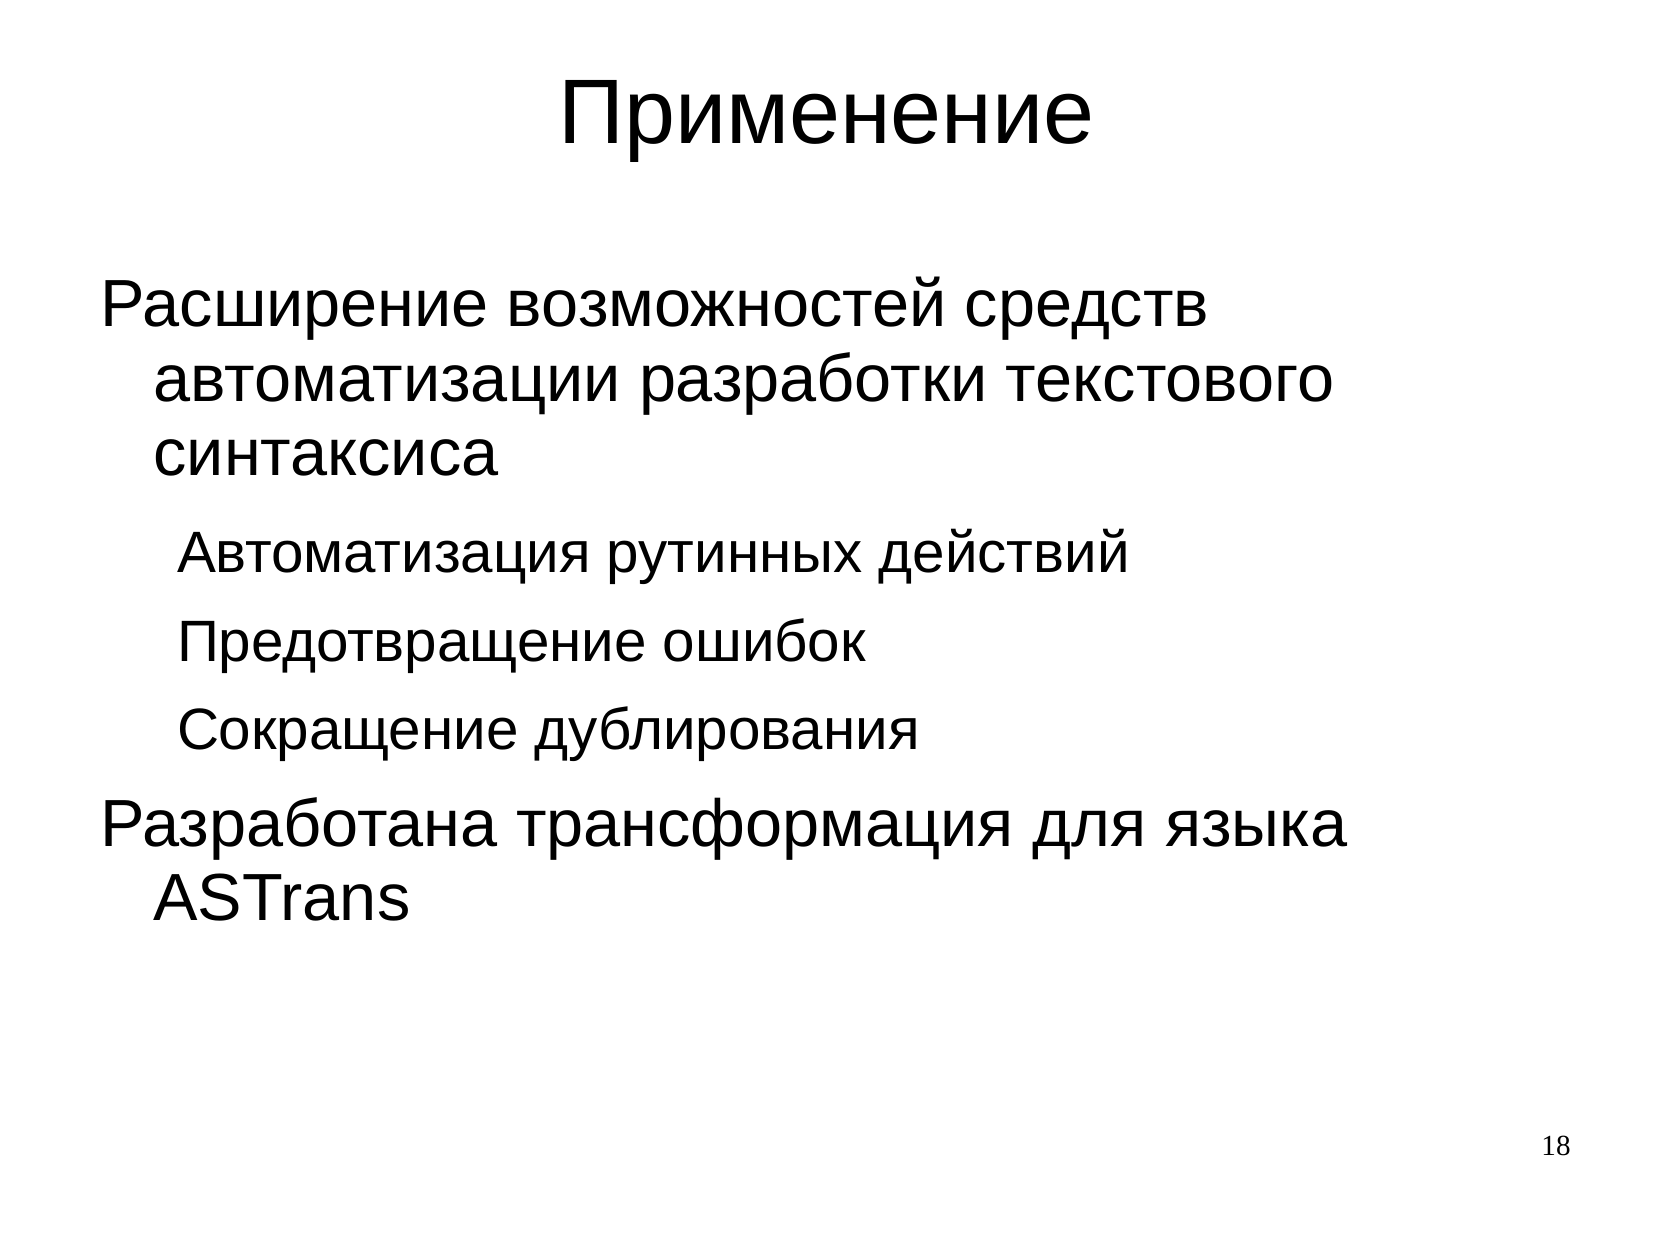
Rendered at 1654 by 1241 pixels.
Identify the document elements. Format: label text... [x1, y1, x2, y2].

list Расширение возможностей средств автоматизации разработки текстового синтаксиса Автоматизация рутинных действий Предотвращение ошибок Сокращение дублирования Разработана трансформация для языка ASTrans [82, 265, 1571, 1093]
title Применение [82, 15, 1571, 208]
